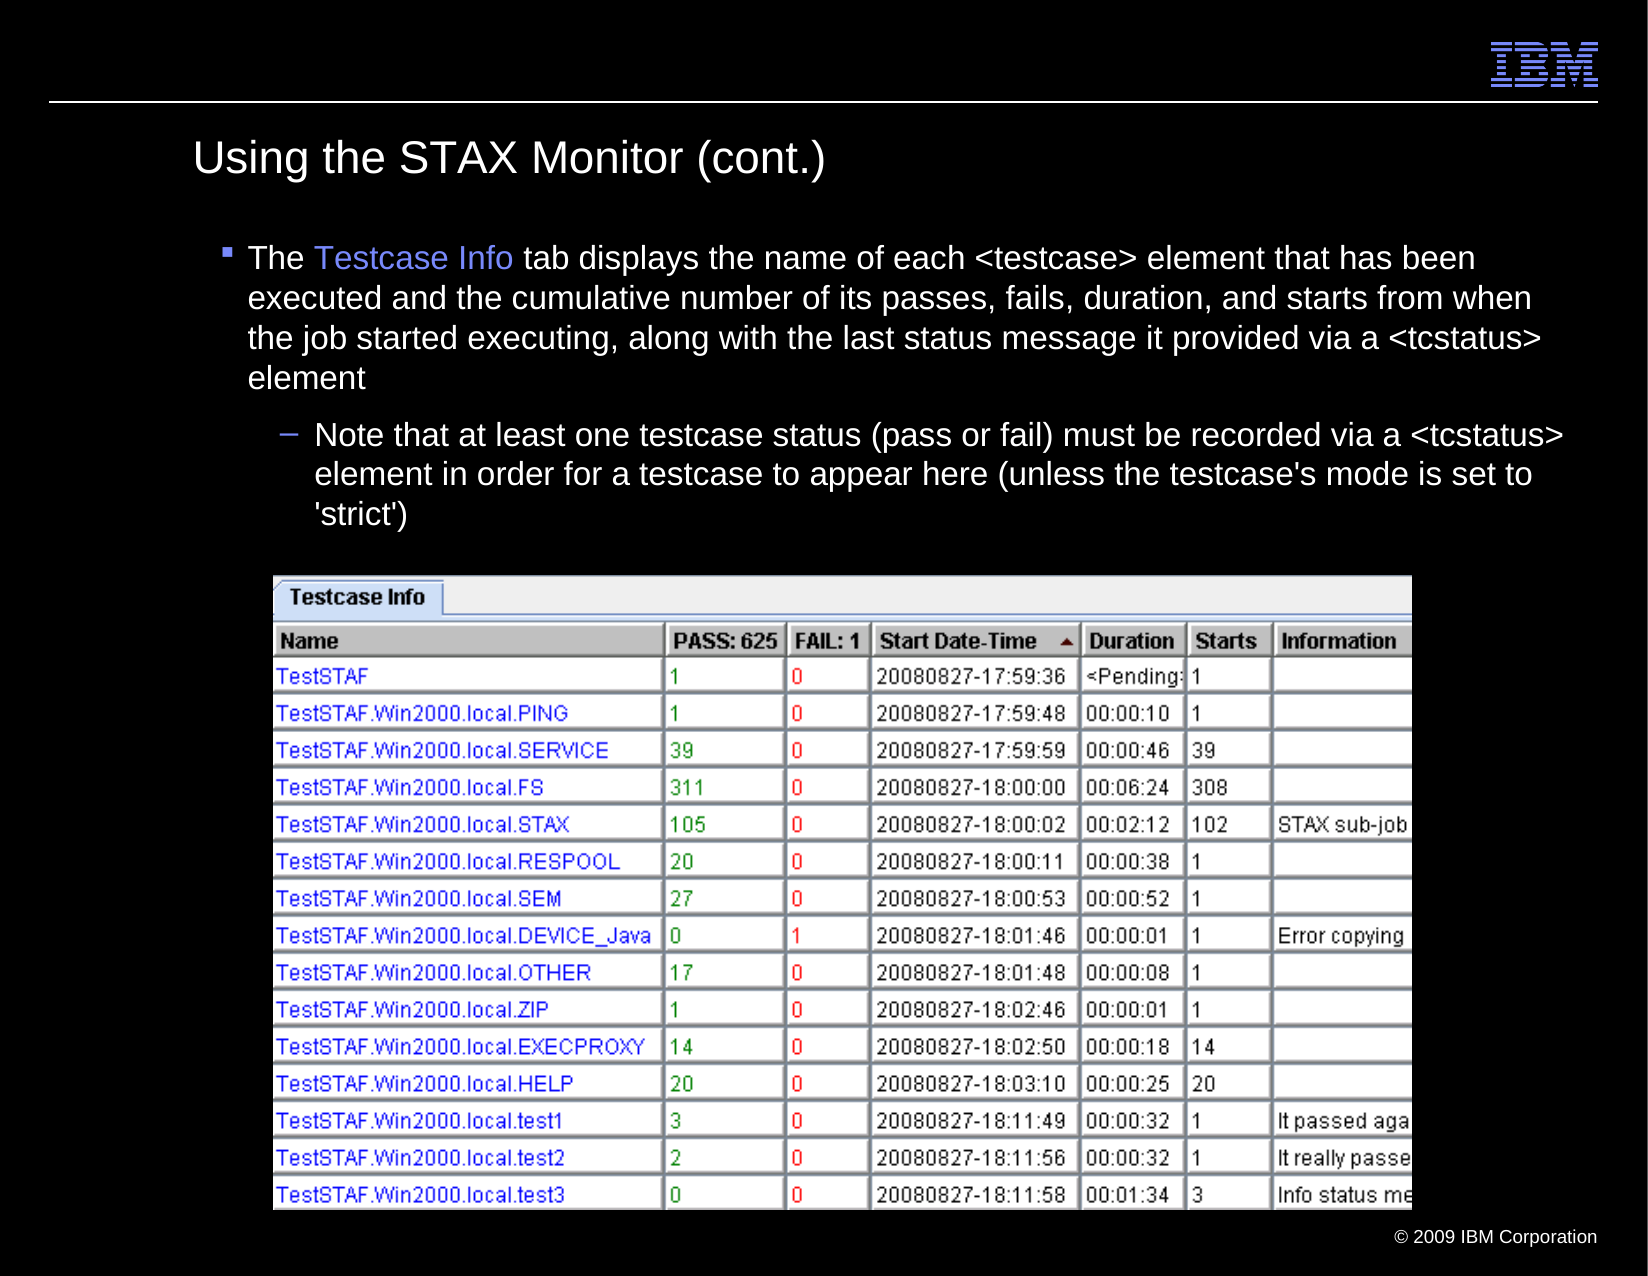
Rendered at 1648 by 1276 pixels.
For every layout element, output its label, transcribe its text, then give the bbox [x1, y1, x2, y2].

text_box The Testcase Info tab displays the name of each <testcase> element that has been executed and the cumulative number of its passes, fails, duration, and starts from when the job started executing, along with the last status message it provided via a <tcstatus> element Note that at least one testcase status (pass or fail) must be recorded via a <tcstatus> element in order for a testcase to appear here (unless the testcase's mode is set to 'strict') [219, 236, 1570, 584]
picture [273, 575, 1412, 1210]
title Using the STAX Monitor (cont.) [175, 125, 1648, 219]
picture [1491, 42, 1598, 87]
